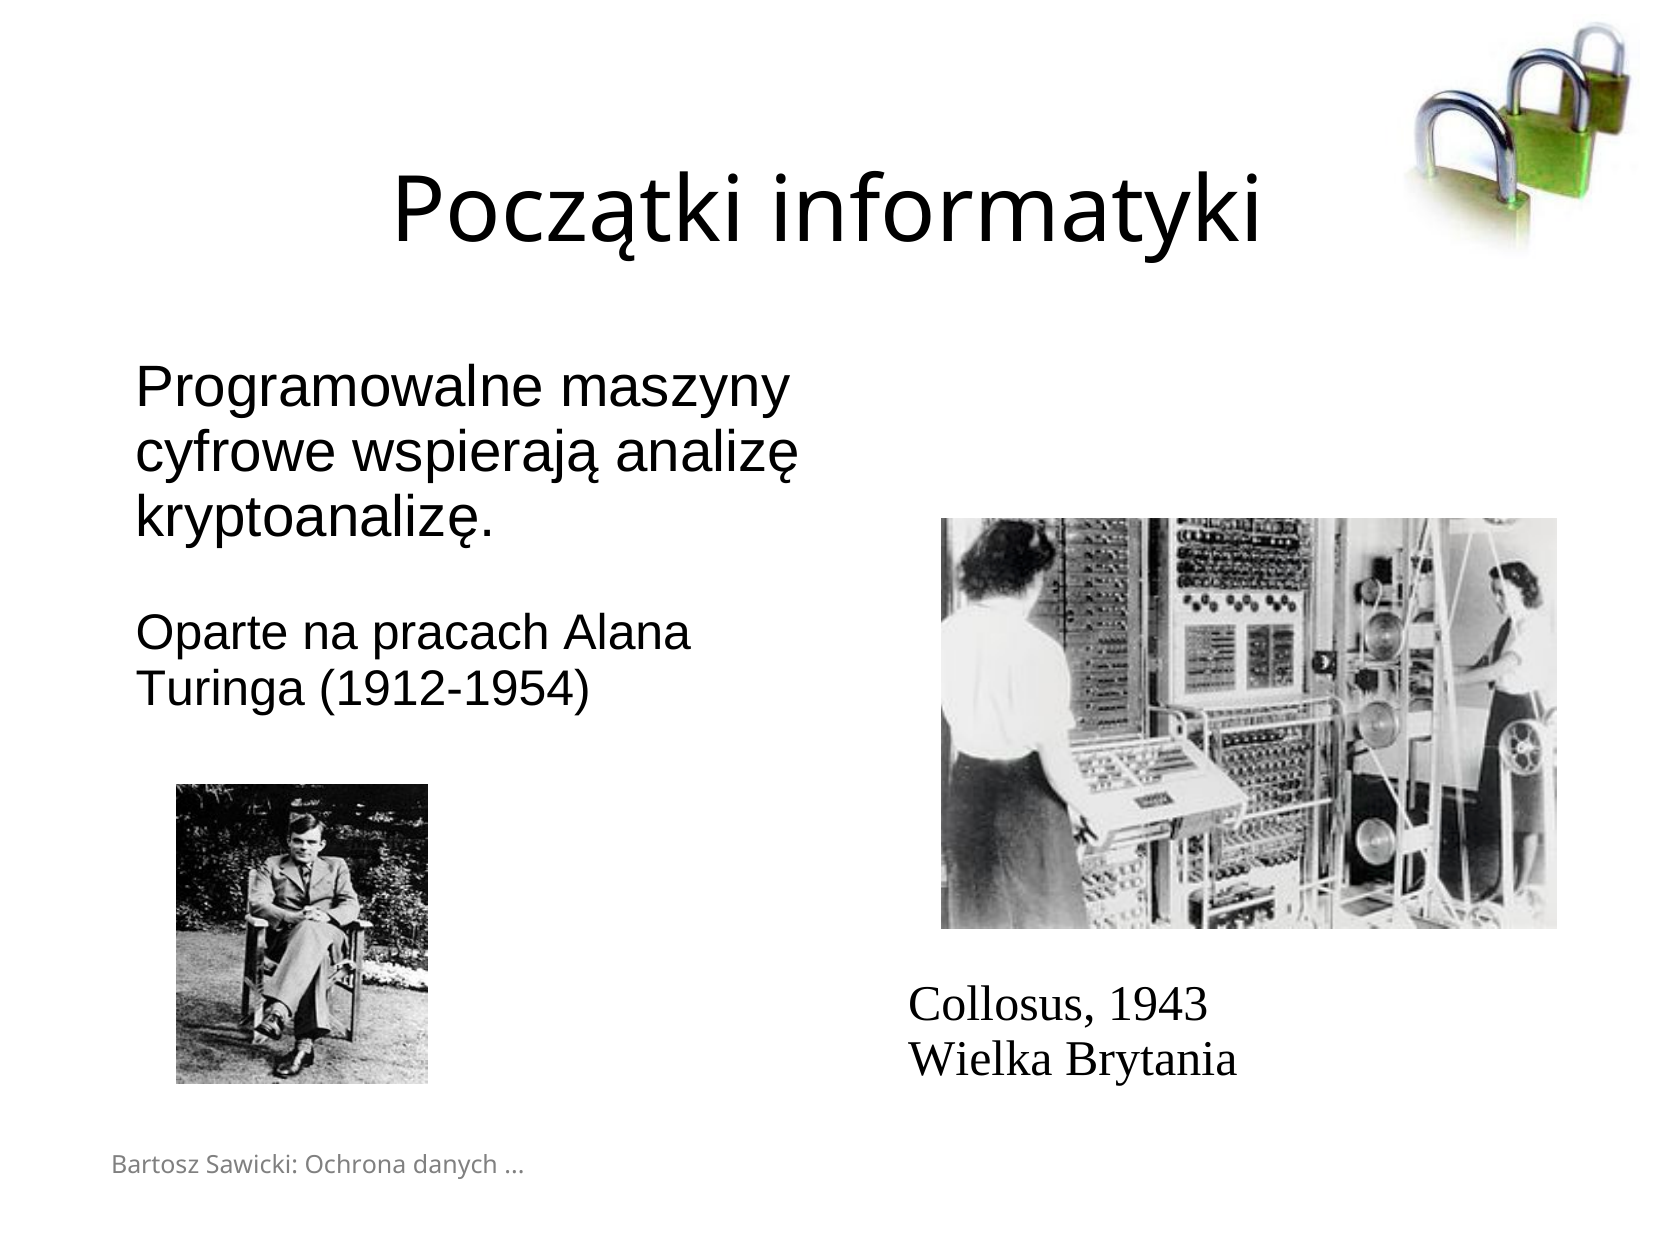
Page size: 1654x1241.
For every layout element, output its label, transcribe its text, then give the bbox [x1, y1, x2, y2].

text_box Collosus, 1943 Wielka Brytania [908, 975, 1504, 1087]
picture [941, 518, 1557, 929]
picture [176, 784, 428, 1084]
text_box Programowalne maszyny cyfrowe wspierają analizę kryptoanalizę. Oparte na pracach Alana Turinga (1912-1954) [135, 353, 870, 717]
picture [1385, 14, 1640, 266]
title Początki informatyki [121, 102, 1534, 310]
